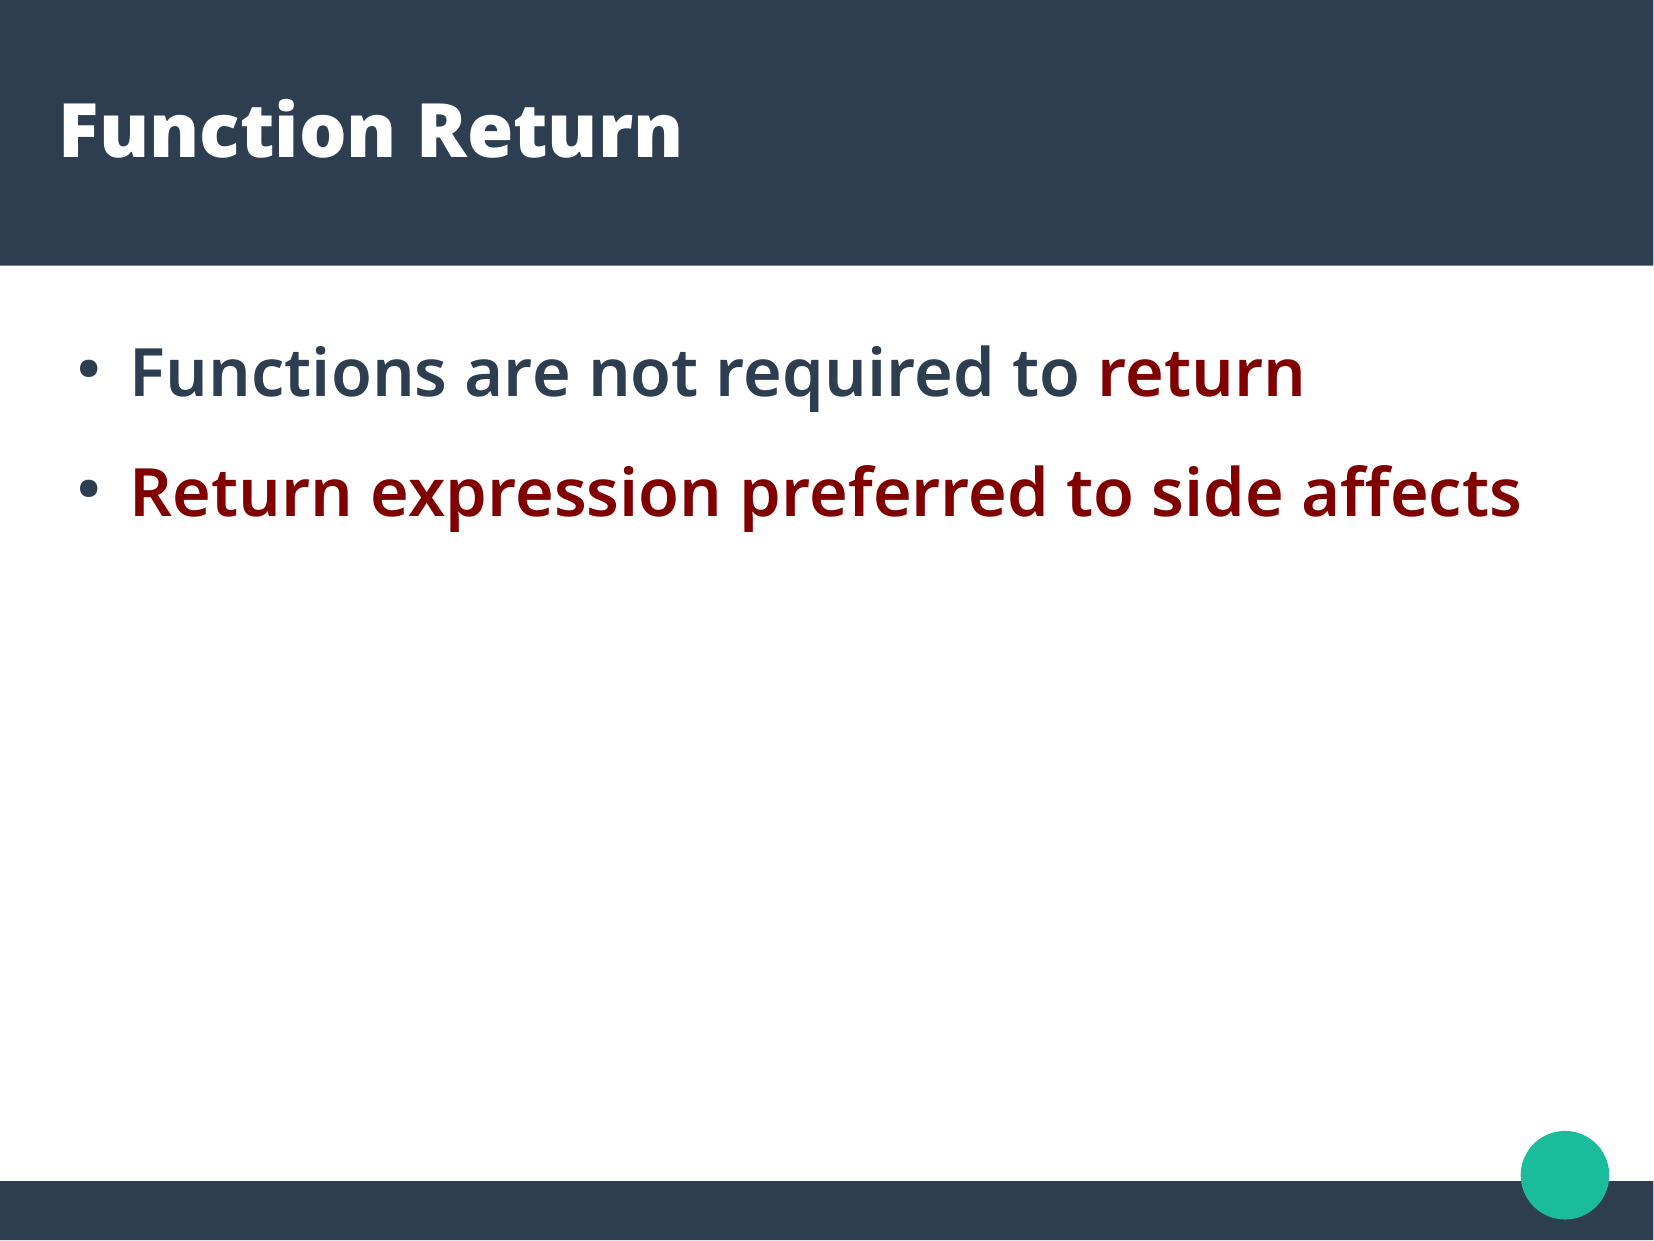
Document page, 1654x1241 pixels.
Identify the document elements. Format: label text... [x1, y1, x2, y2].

list Functions are not required to return Return expression preferred to side affects [59, 324, 1595, 1152]
title Function Return [59, 49, 1595, 207]
